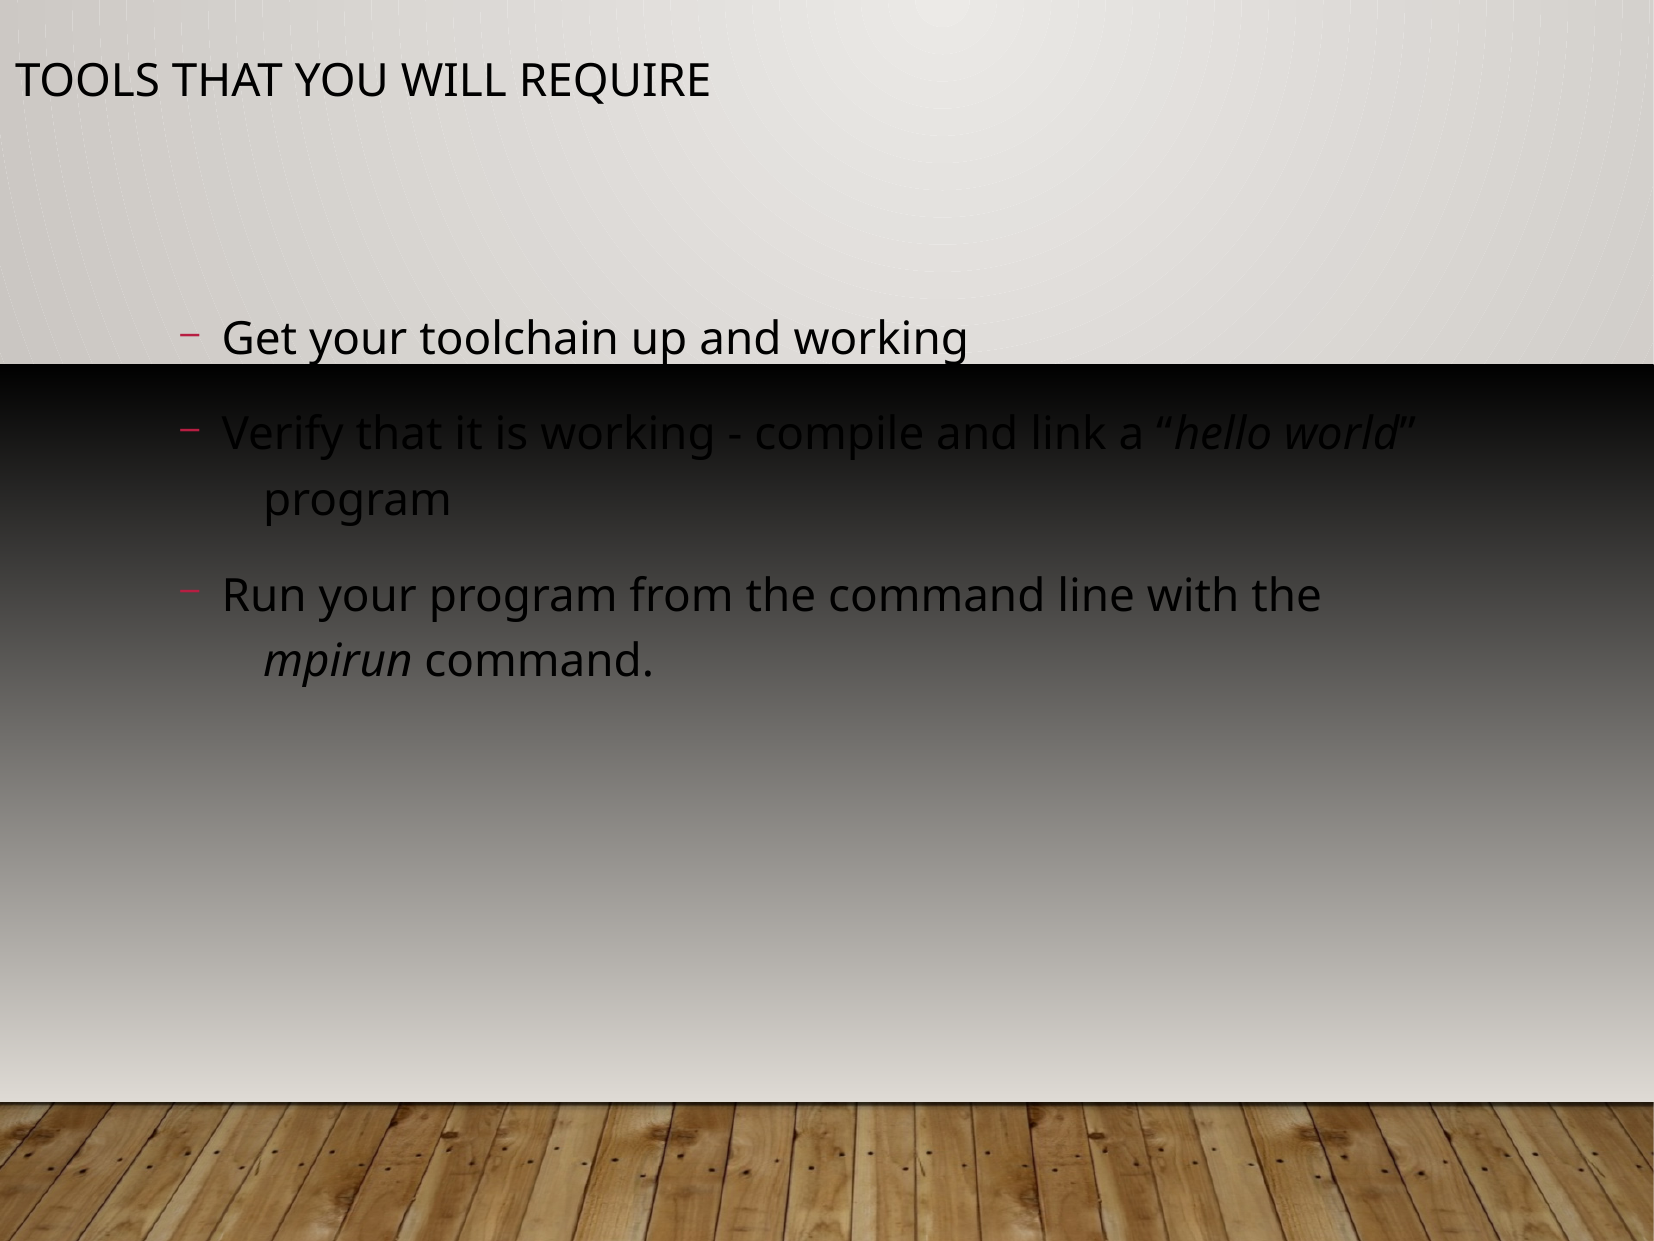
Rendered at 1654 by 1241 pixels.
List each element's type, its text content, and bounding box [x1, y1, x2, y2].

title Tools that you will require [0, 49, 1489, 257]
list Get your toolchain up and working Verify that it is working - compile and link a “hello world” program Run your program from the command line with the mpirun command. [0, 290, 1489, 1010]
